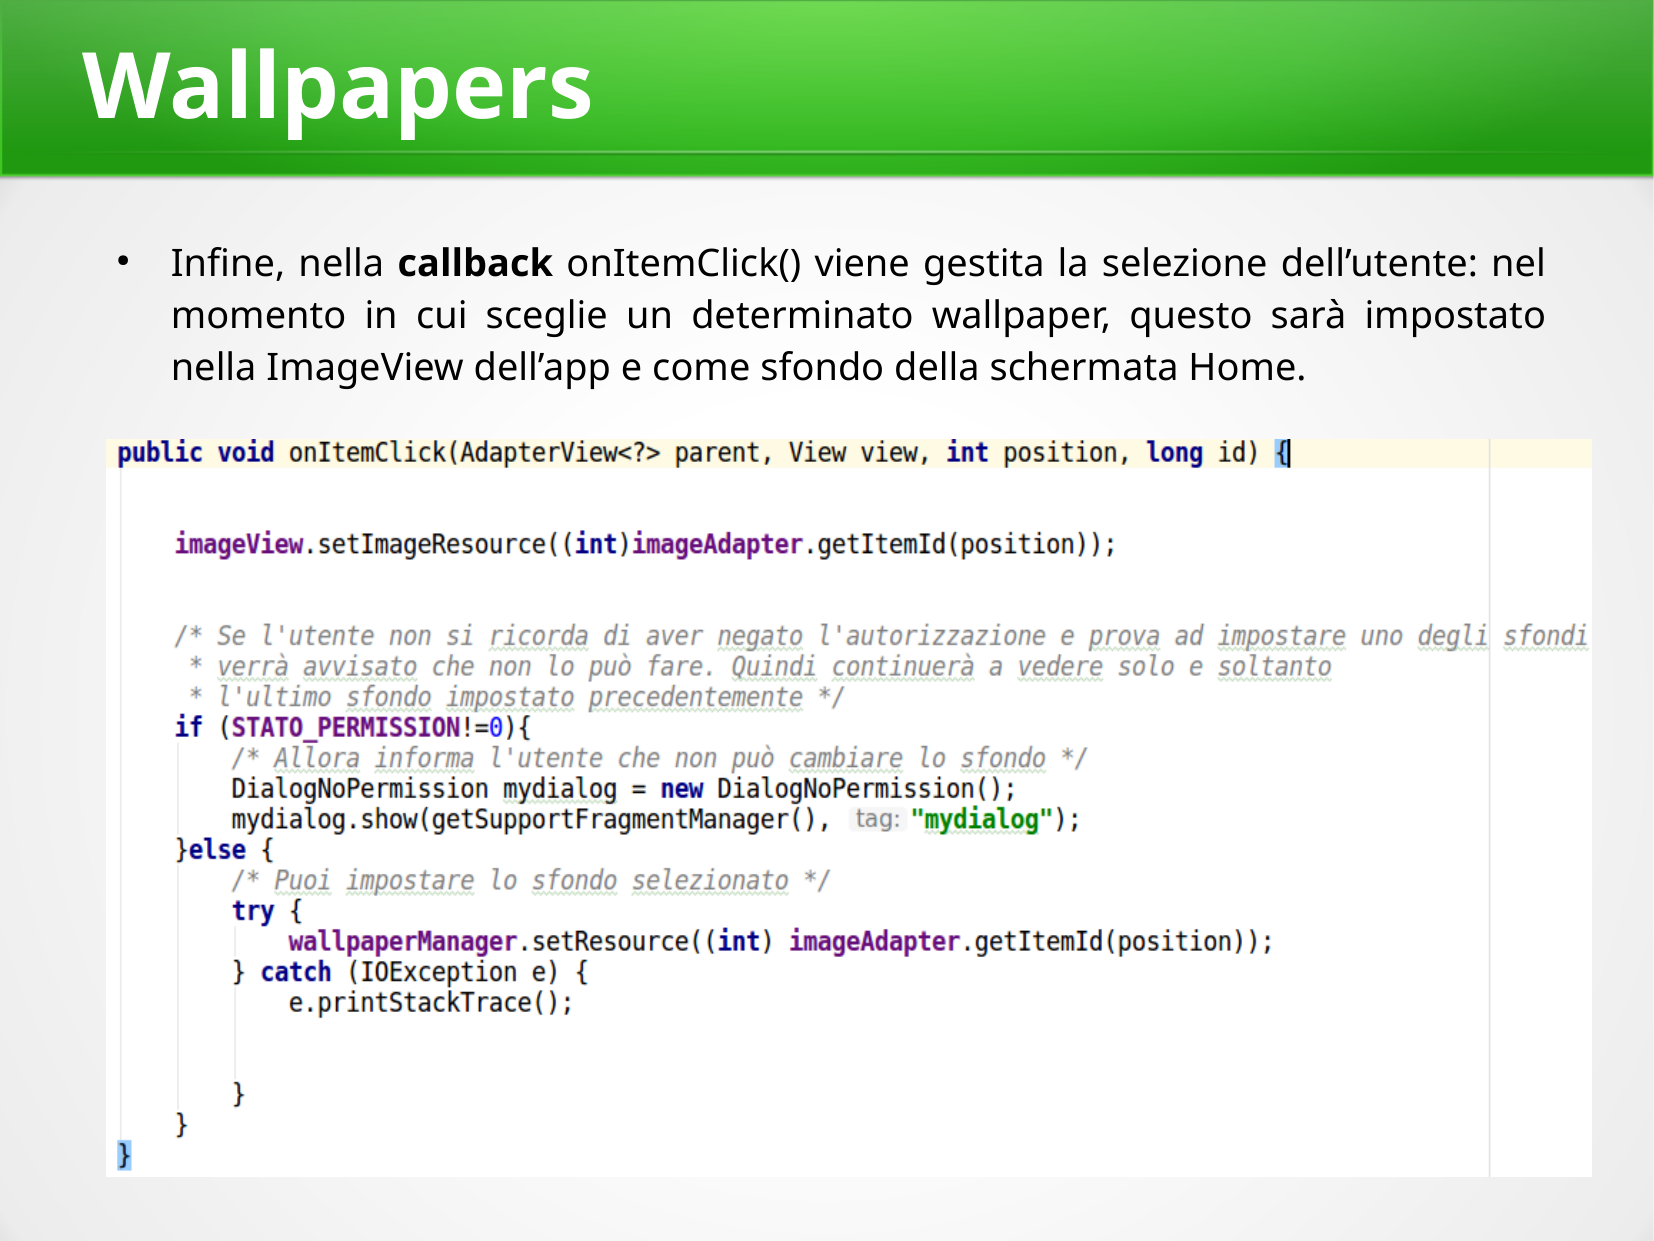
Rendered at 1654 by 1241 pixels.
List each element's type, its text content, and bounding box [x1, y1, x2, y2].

picture [0, 0, 1654, 1241]
title Wallpapers [82, 11, 1571, 154]
list Infine, nella callback onItemClick() viene gestita la selezione dell’utente: nel momento in cui sceglie un determinato wallpaper, questo sarà impostato nella ImageView dell’app e come sfondo della schermata Home. [106, 236, 1548, 439]
